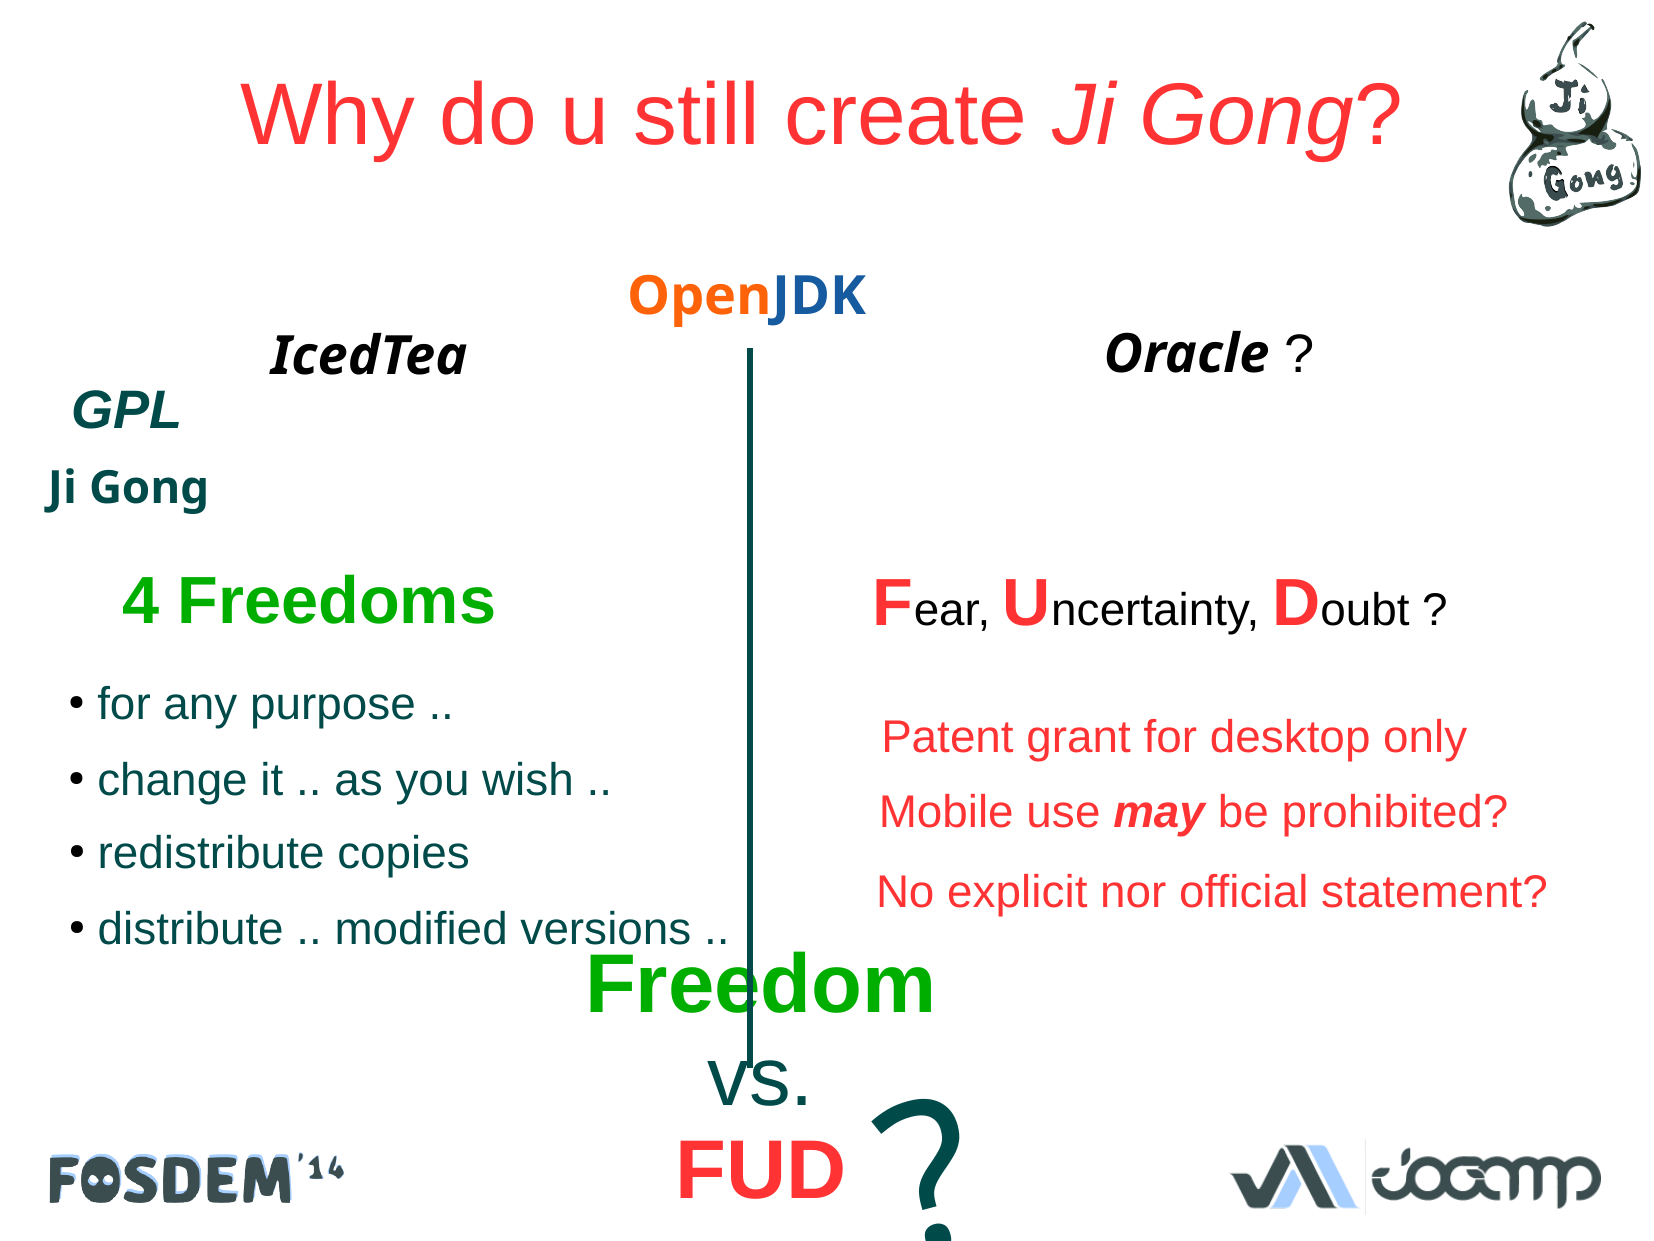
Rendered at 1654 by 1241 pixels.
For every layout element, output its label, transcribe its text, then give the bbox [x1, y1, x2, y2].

text_box distribute .. modified versions .. [54, 895, 760, 962]
text_box GPL [56, 372, 198, 448]
title Why do u still create Ji Gong? [68, 45, 1576, 184]
text_box for any purpose .. [53, 670, 504, 737]
picture [1425, 19, 1654, 228]
text_box change it .. as you wish .. [53, 746, 669, 813]
text_box Patent grant for desktop only [866, 677, 1576, 744]
text_box Freedom vs. FUD [570, 930, 952, 1224]
text_box IcedTea [256, 308, 488, 387]
text_box Mobile use may be prohibited? [864, 753, 1630, 820]
text_box 4 Freedoms [0, 555, 647, 646]
text_box OpenJDK [612, 249, 913, 327]
picture [0, 914, 400, 1241]
text_box redistribute copies [54, 820, 610, 887]
text_box ? [831, 1000, 1026, 1201]
text_box No explicit nor official statement? [861, 832, 1582, 899]
text_box Fear, Uncertainty, Doubt ? [858, 557, 1624, 648]
picture [1228, 1139, 1601, 1215]
text_box Ji Gong [33, 447, 364, 535]
text_box Oracle ? [1089, 306, 1334, 385]
